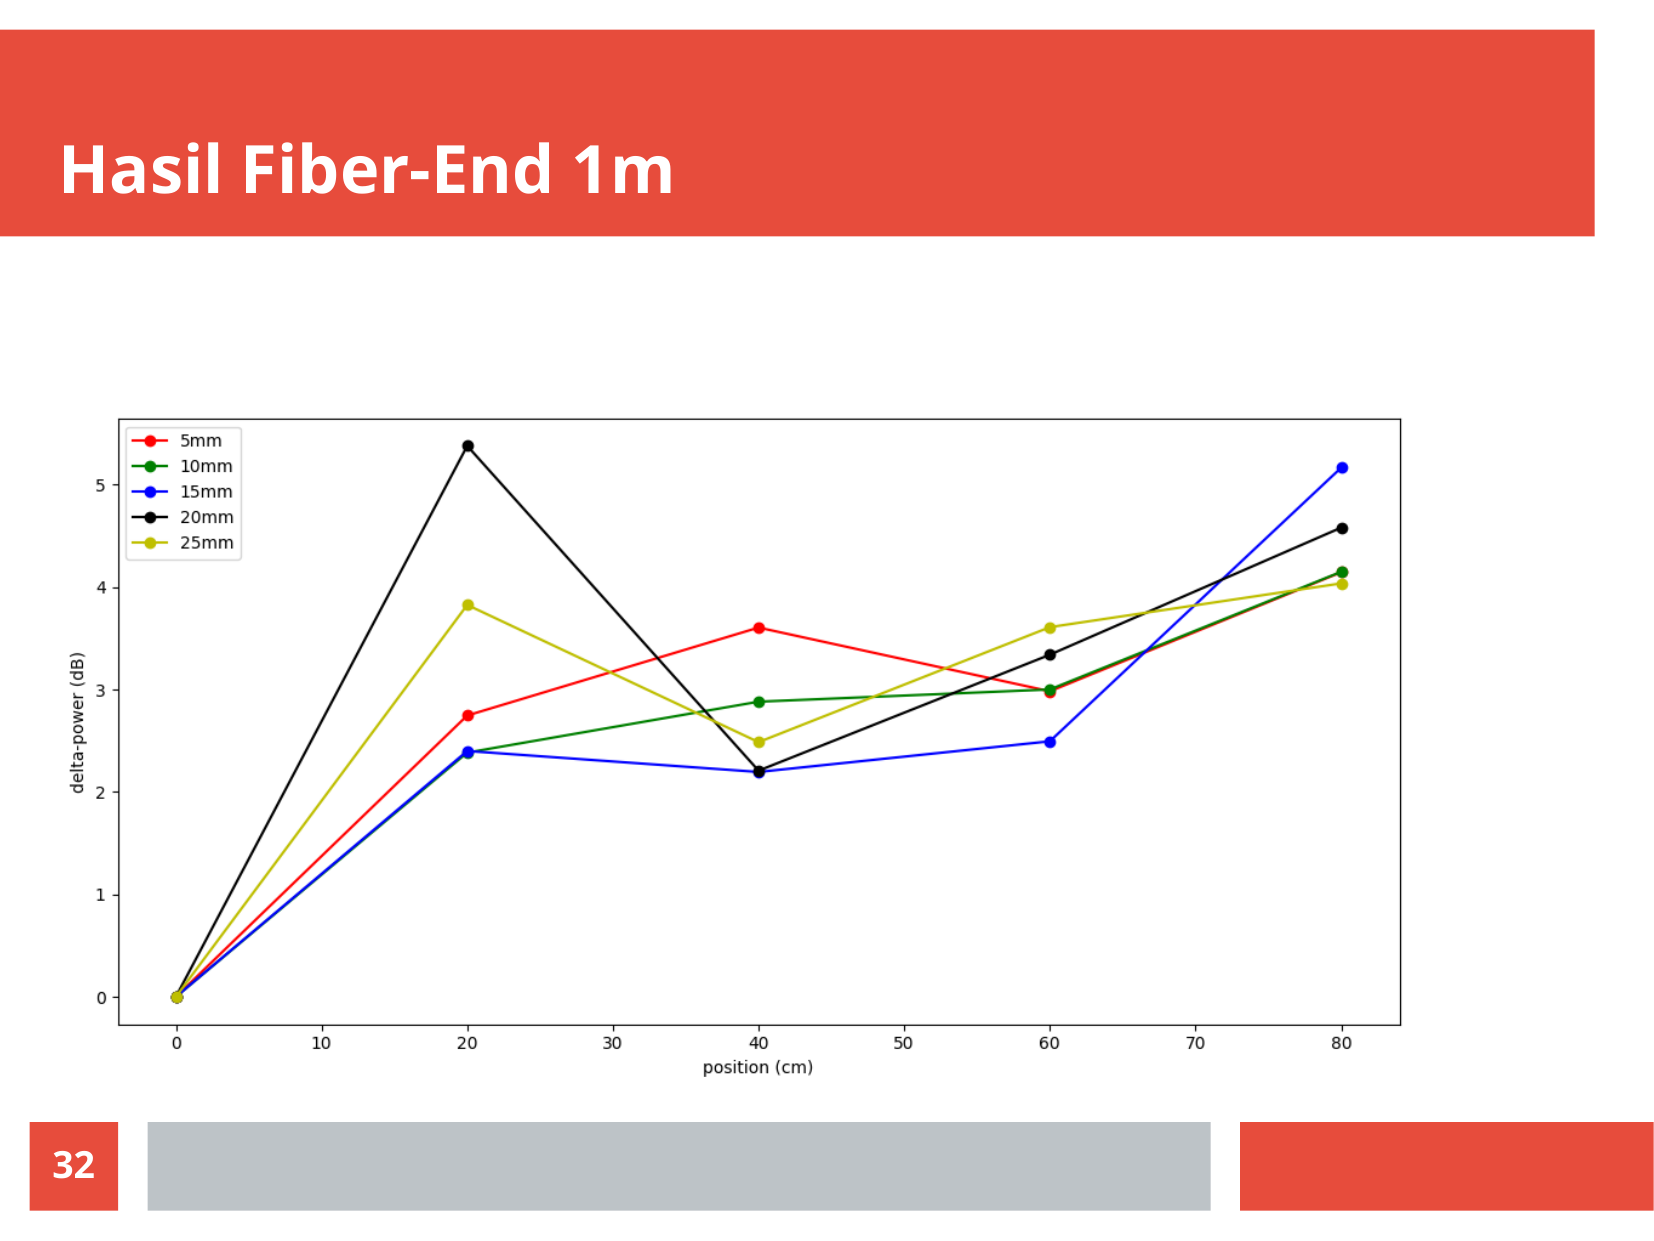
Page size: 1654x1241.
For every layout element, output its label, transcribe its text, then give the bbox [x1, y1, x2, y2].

picture [0, 324, 1565, 1111]
title Hasil Fiber-End 1m [59, 59, 1595, 207]
text_box [29, 1122, 119, 1211]
